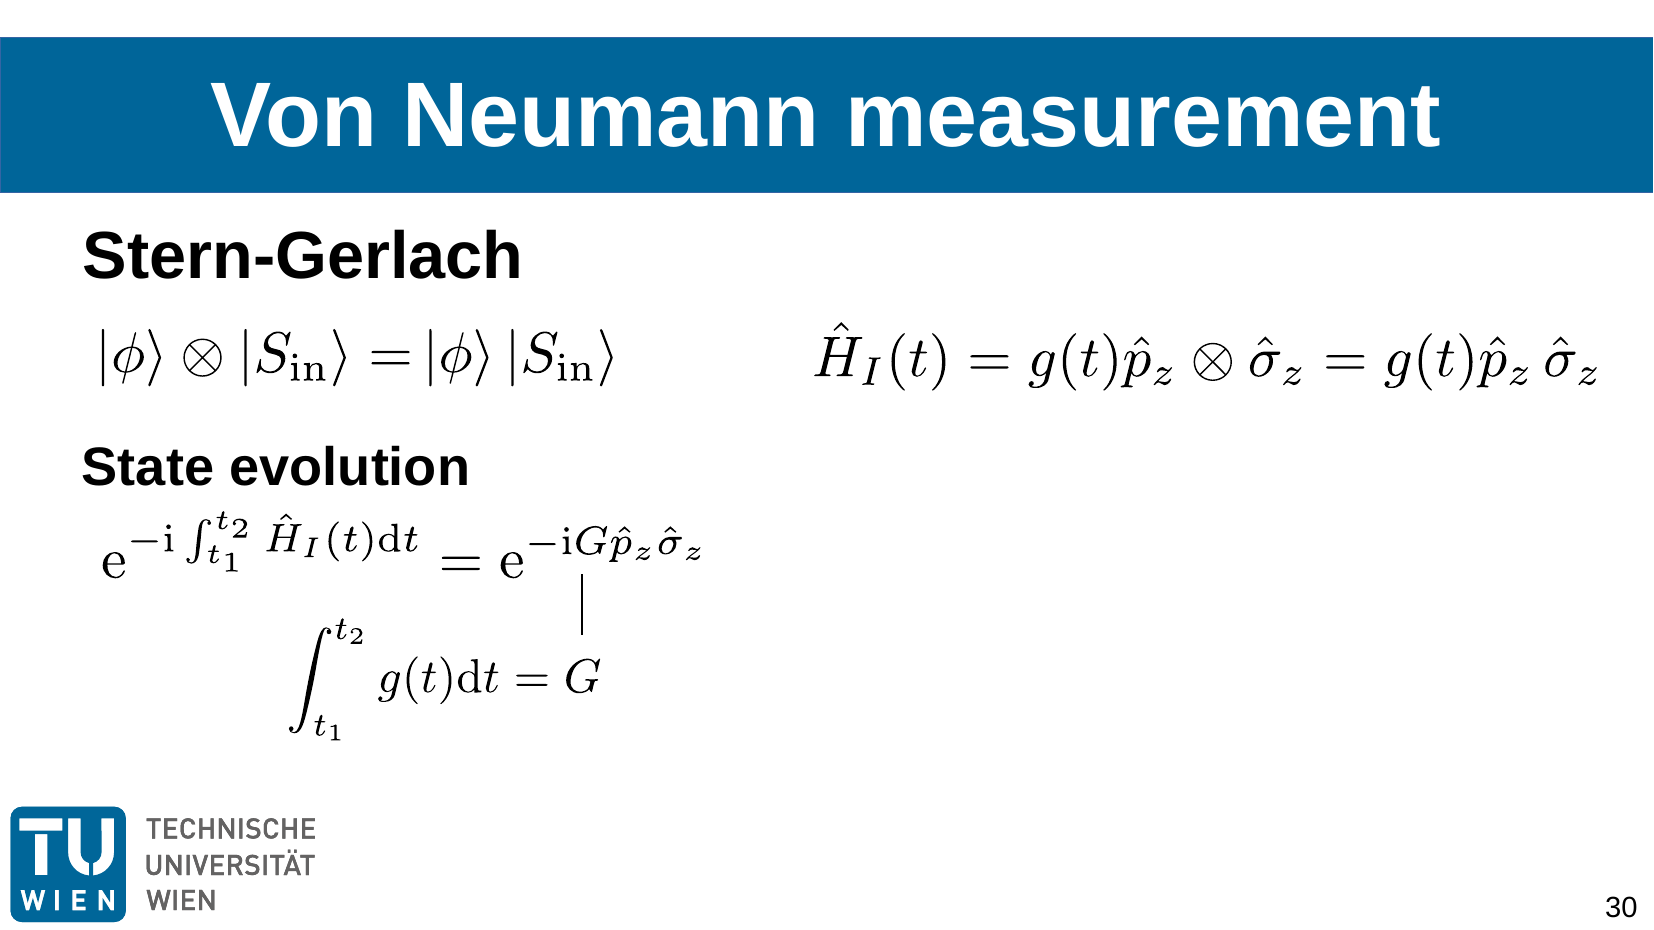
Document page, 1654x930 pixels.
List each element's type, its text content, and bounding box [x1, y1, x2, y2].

list Stern-Gerlach [82, 217, 1571, 301]
picture [84, 519, 715, 591]
title Von Neumann measurement [0, 37, 1653, 193]
list State evolution [81, 436, 1570, 519]
picture [87, 324, 630, 390]
picture [270, 604, 609, 755]
picture [808, 315, 1604, 405]
